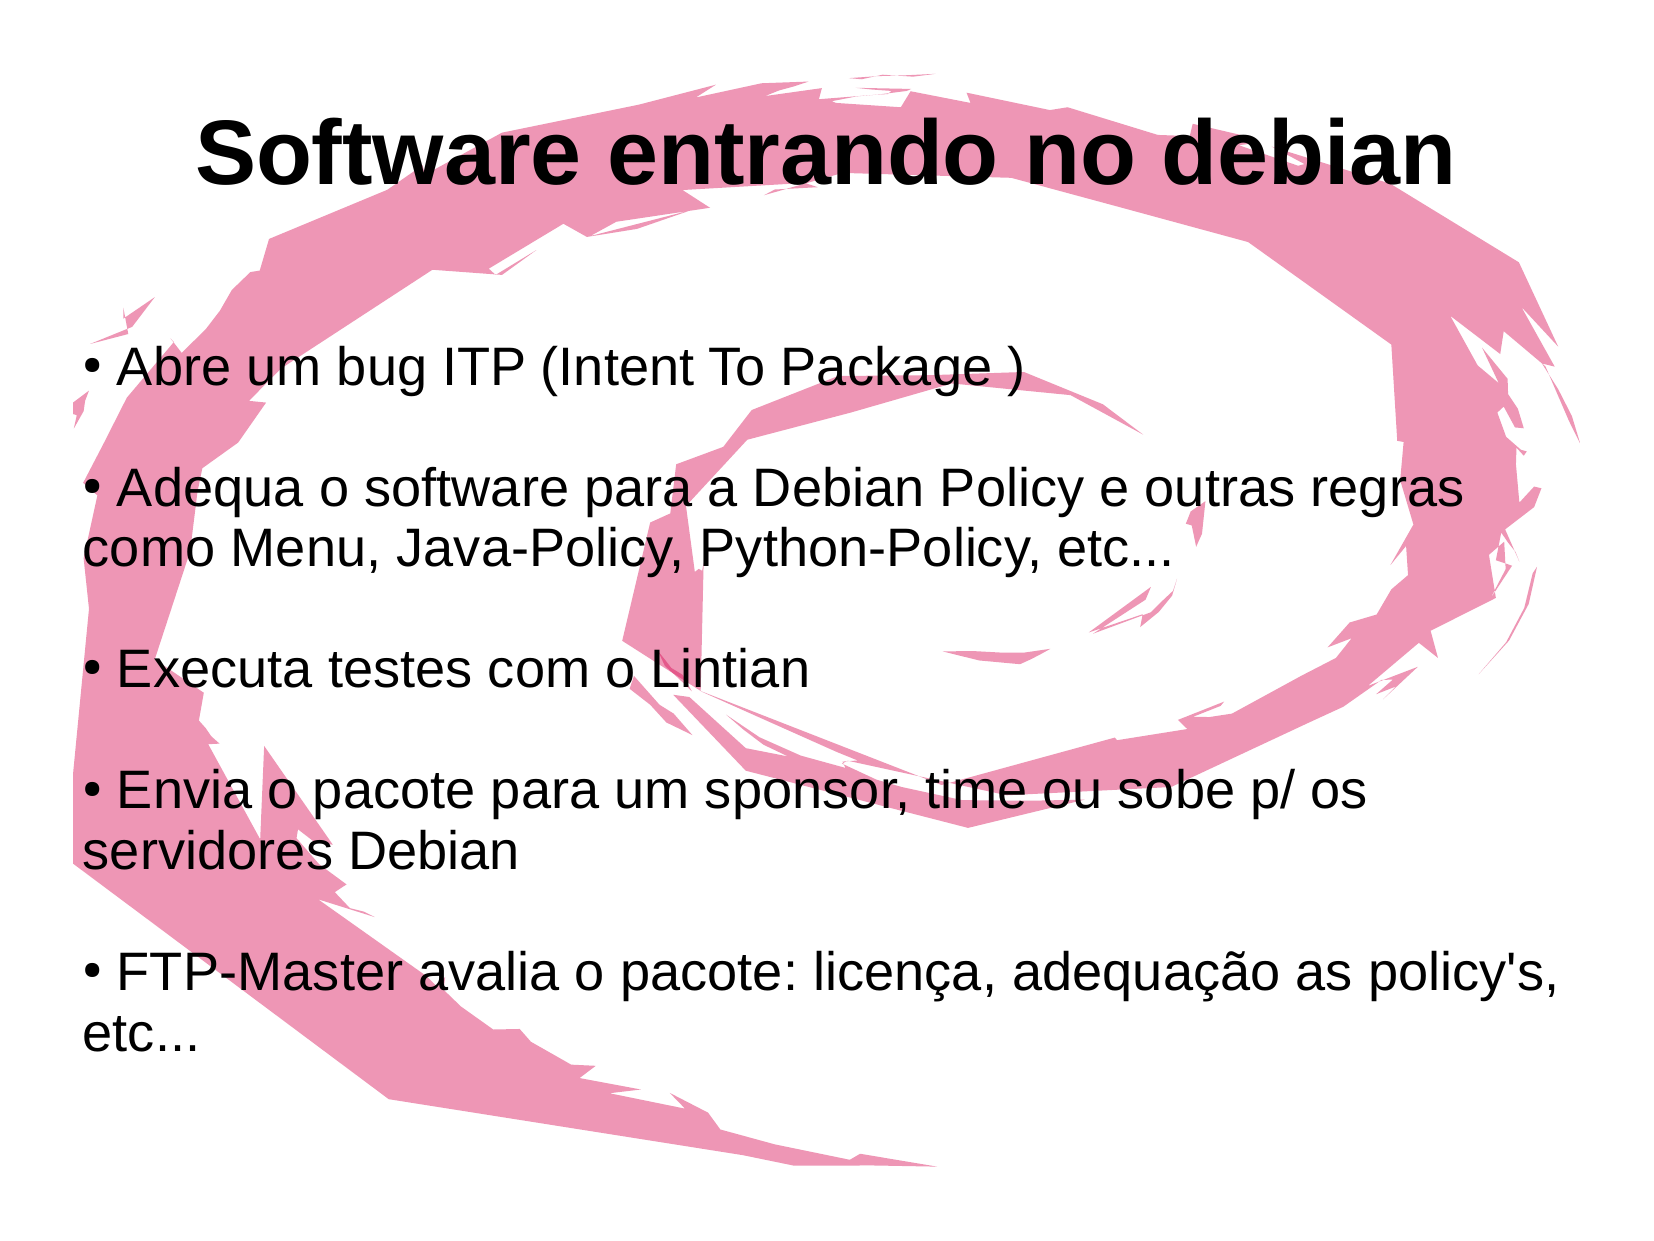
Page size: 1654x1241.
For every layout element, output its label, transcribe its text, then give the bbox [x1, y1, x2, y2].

title Software entrando no debian [82, 72, 1571, 234]
subtitle Abre um bug ITP (Intent To Package ) Adequa o software para a Debian Policy e outras regras como Menu, Java-Policy, Python-Policy, etc... Executa testes com o Lintian Envia o pacote para um sponsor, time ou sobe p/ os servidores Debian FTP-Master avalia o pacote: licença, adequação as policy's, etc... [82, 275, 1571, 1124]
